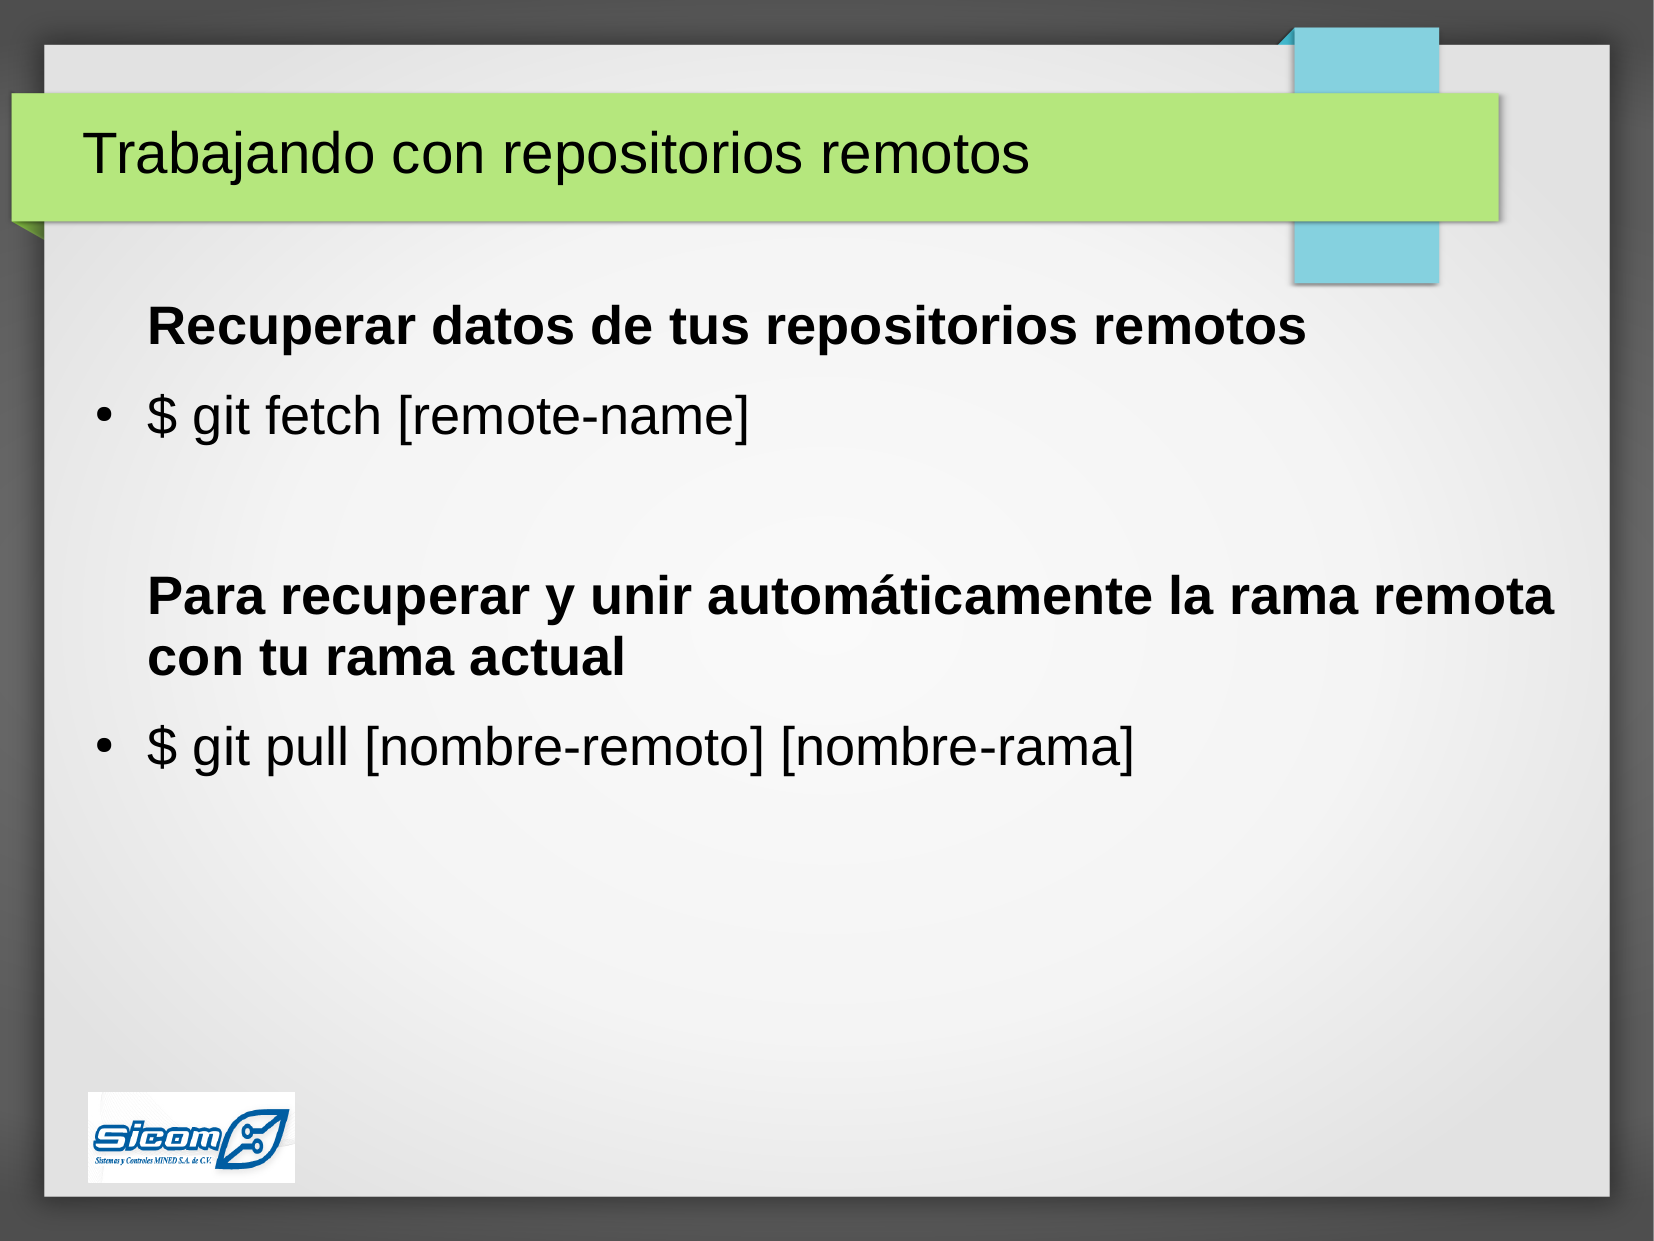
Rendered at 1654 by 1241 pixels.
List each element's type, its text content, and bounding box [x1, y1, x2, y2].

picture [0, 0, 1654, 1241]
list Recuperar datos de tus repositorios remotos $ git fetch [remote-name] Para recuperar y unir automáticamente la rama remota con tu rama actual $ git pull [nombre-remoto] [nombre-rama] [76, 295, 1565, 1015]
title Trabajando con repositorios remotos [82, 94, 1264, 213]
